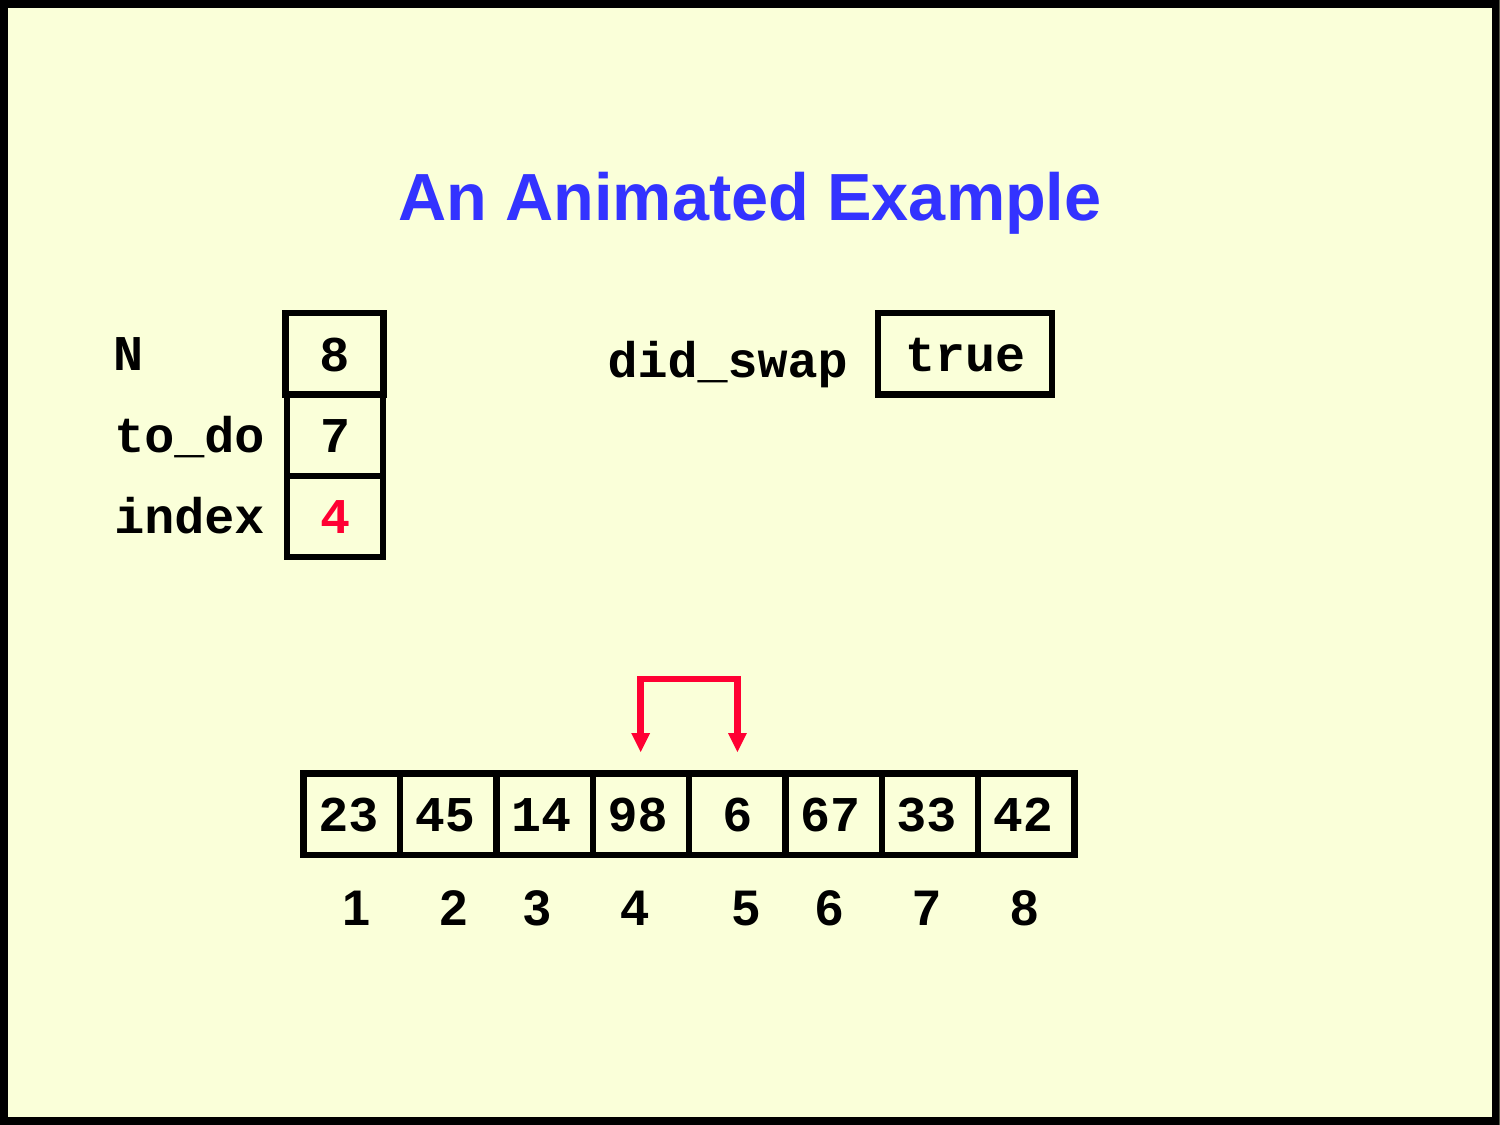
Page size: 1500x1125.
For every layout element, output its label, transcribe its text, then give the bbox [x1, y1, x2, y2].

text_box 45 [400, 773, 497, 855]
text_box 6 [689, 773, 786, 855]
text_box 33 [881, 773, 978, 855]
text_box 8 [285, 313, 384, 395]
title An Animated Example [112, 99, 1388, 288]
text_box 42 [978, 773, 1075, 855]
text_box index [99, 475, 280, 552]
text_box 98 [592, 773, 689, 855]
text_box N [98, 313, 279, 389]
text_box 67 [786, 773, 881, 855]
text_box 14 [497, 773, 592, 855]
text_box did_swap [592, 319, 877, 395]
text_box 4 [286, 475, 384, 558]
text_box 1 2 3 4 5 6 7 8 [327, 868, 1055, 944]
text_box true [877, 313, 1053, 395]
text_box 7 [286, 395, 384, 475]
text_box to_do [99, 394, 280, 470]
text_box 23 [303, 773, 400, 855]
